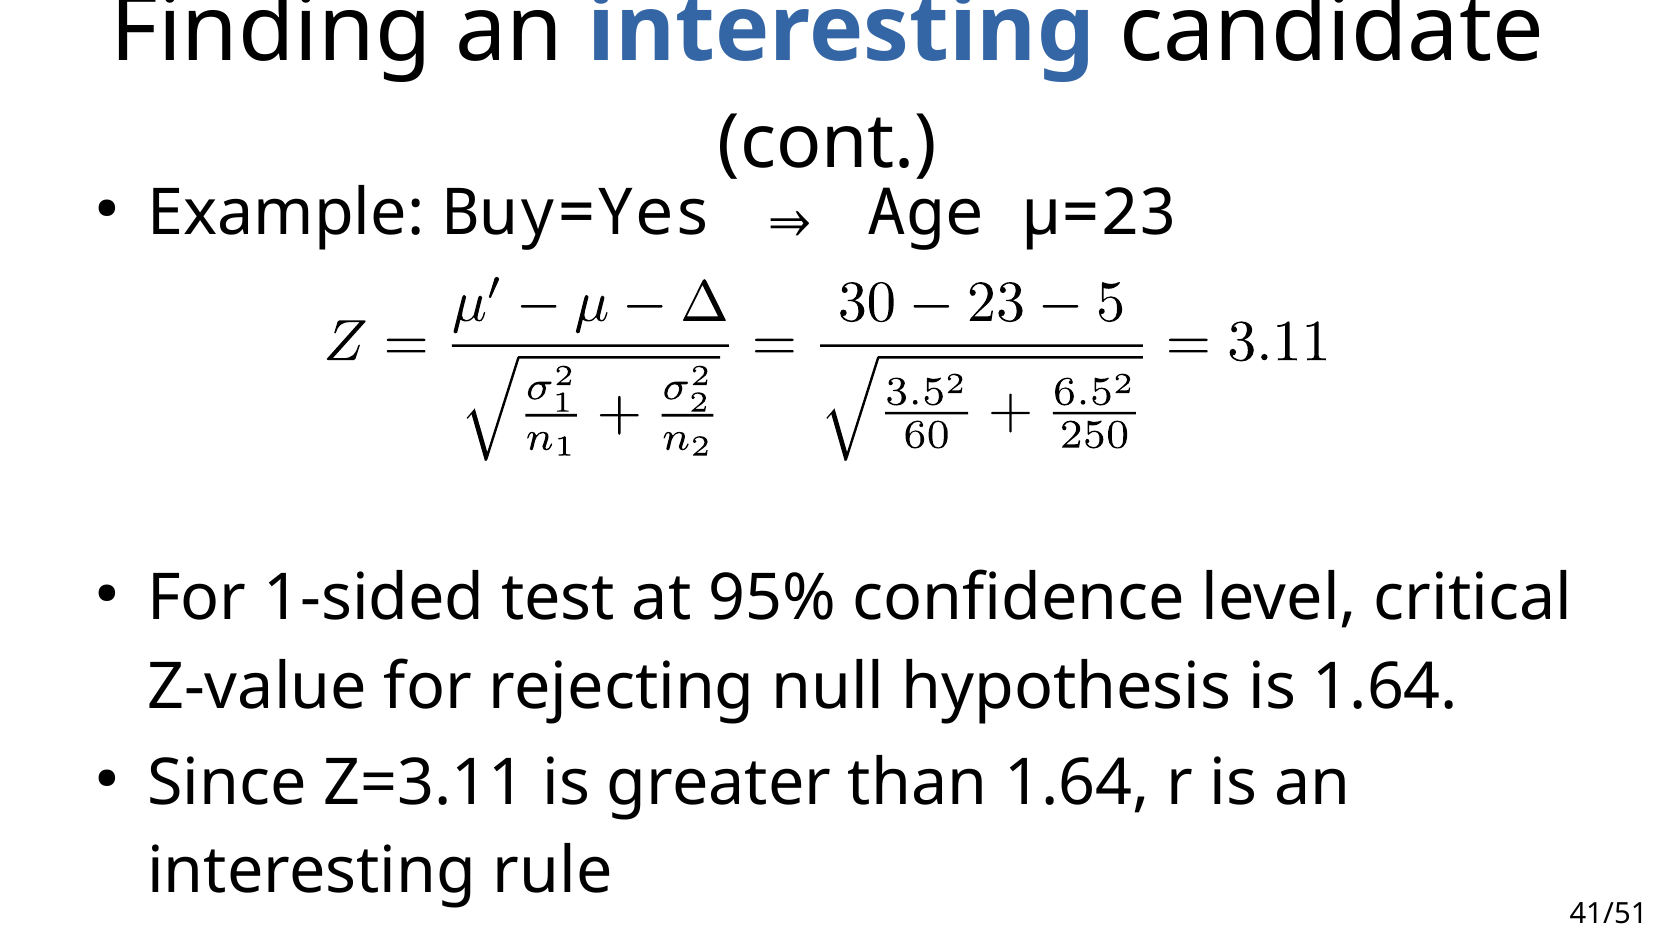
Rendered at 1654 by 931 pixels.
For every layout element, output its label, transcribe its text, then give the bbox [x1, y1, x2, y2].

list Example: Buy=Yes ⇒ Age μ=23 For 1-sided test at 95% confidence level, critical Z-value for rejecting null hypothesis is 1.64. Since Z=3.11 is greater than 1.64, r is an interesting rule [63, 158, 1598, 931]
text_box [323, 276, 1331, 461]
title Finding an interesting candidate (cont.) [0, 0, 1654, 179]
